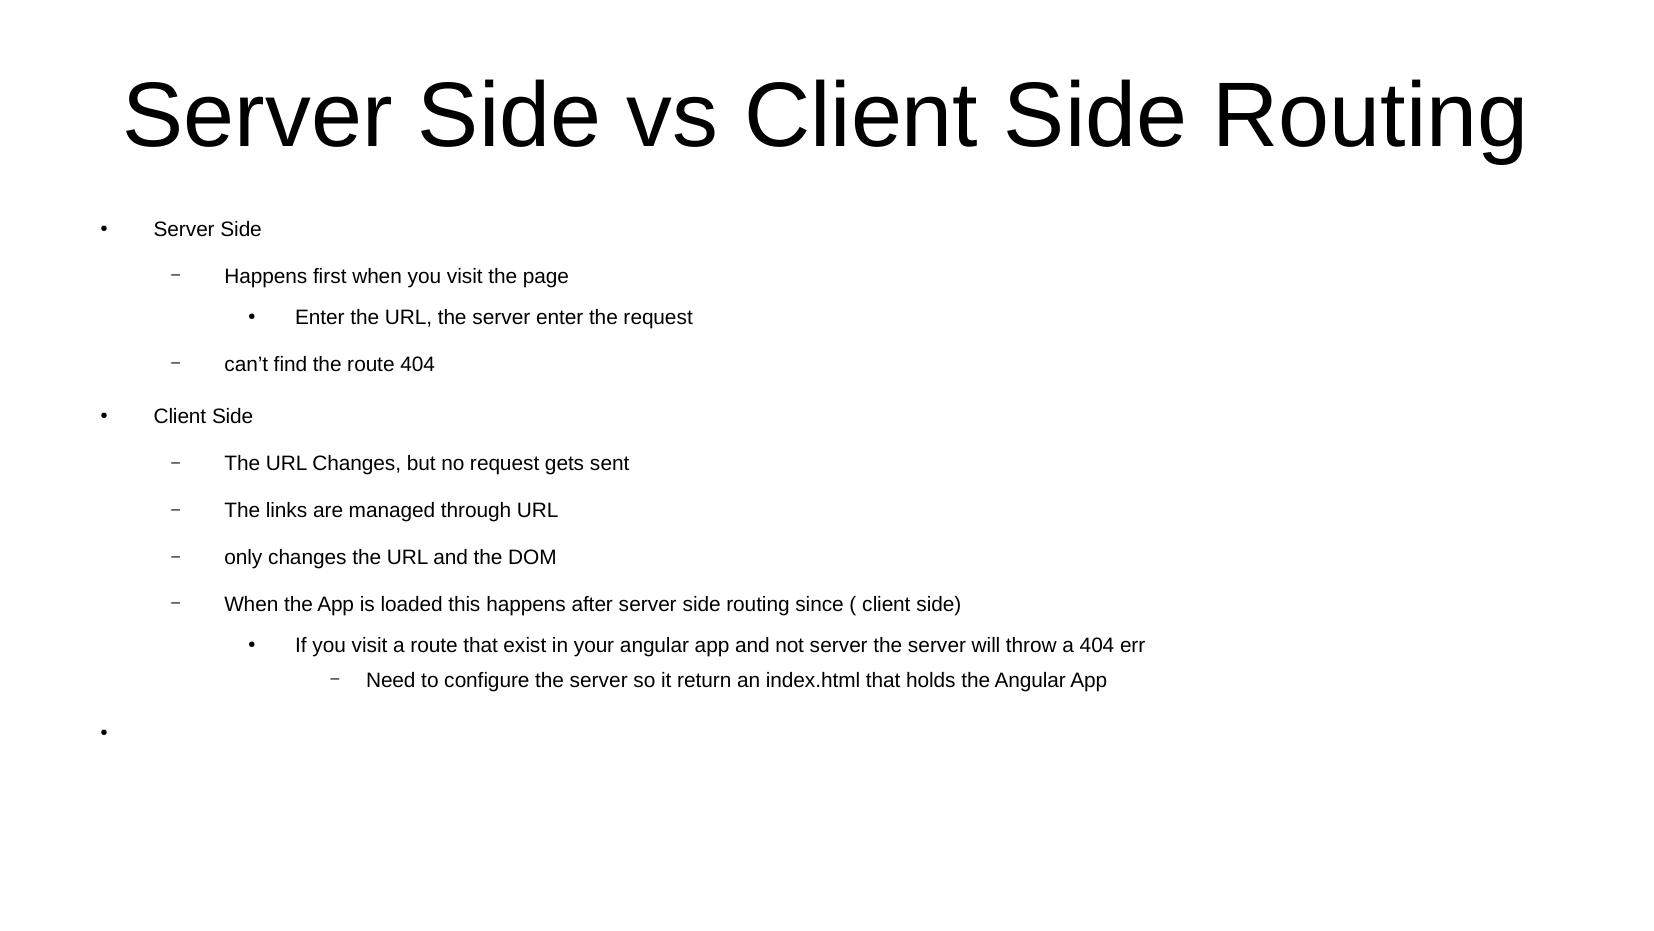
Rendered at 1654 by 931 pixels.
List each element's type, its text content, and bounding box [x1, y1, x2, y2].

list Server Side Happens first when you visit the page Enter the URL, the server enter the request can’t find the route 404 Client Side The URL Changes, but no request gets sent The links are managed through URL only changes the URL and the DOM When the App is loaded this happens after server side routing since ( client side) If you visit a route that exist in your angular app and not server the server will throw a 404 err Need to configure the server so it return an index.html that holds the Angular App [82, 217, 1606, 901]
title Server Side vs Client Side Routing [82, 37, 1571, 193]
